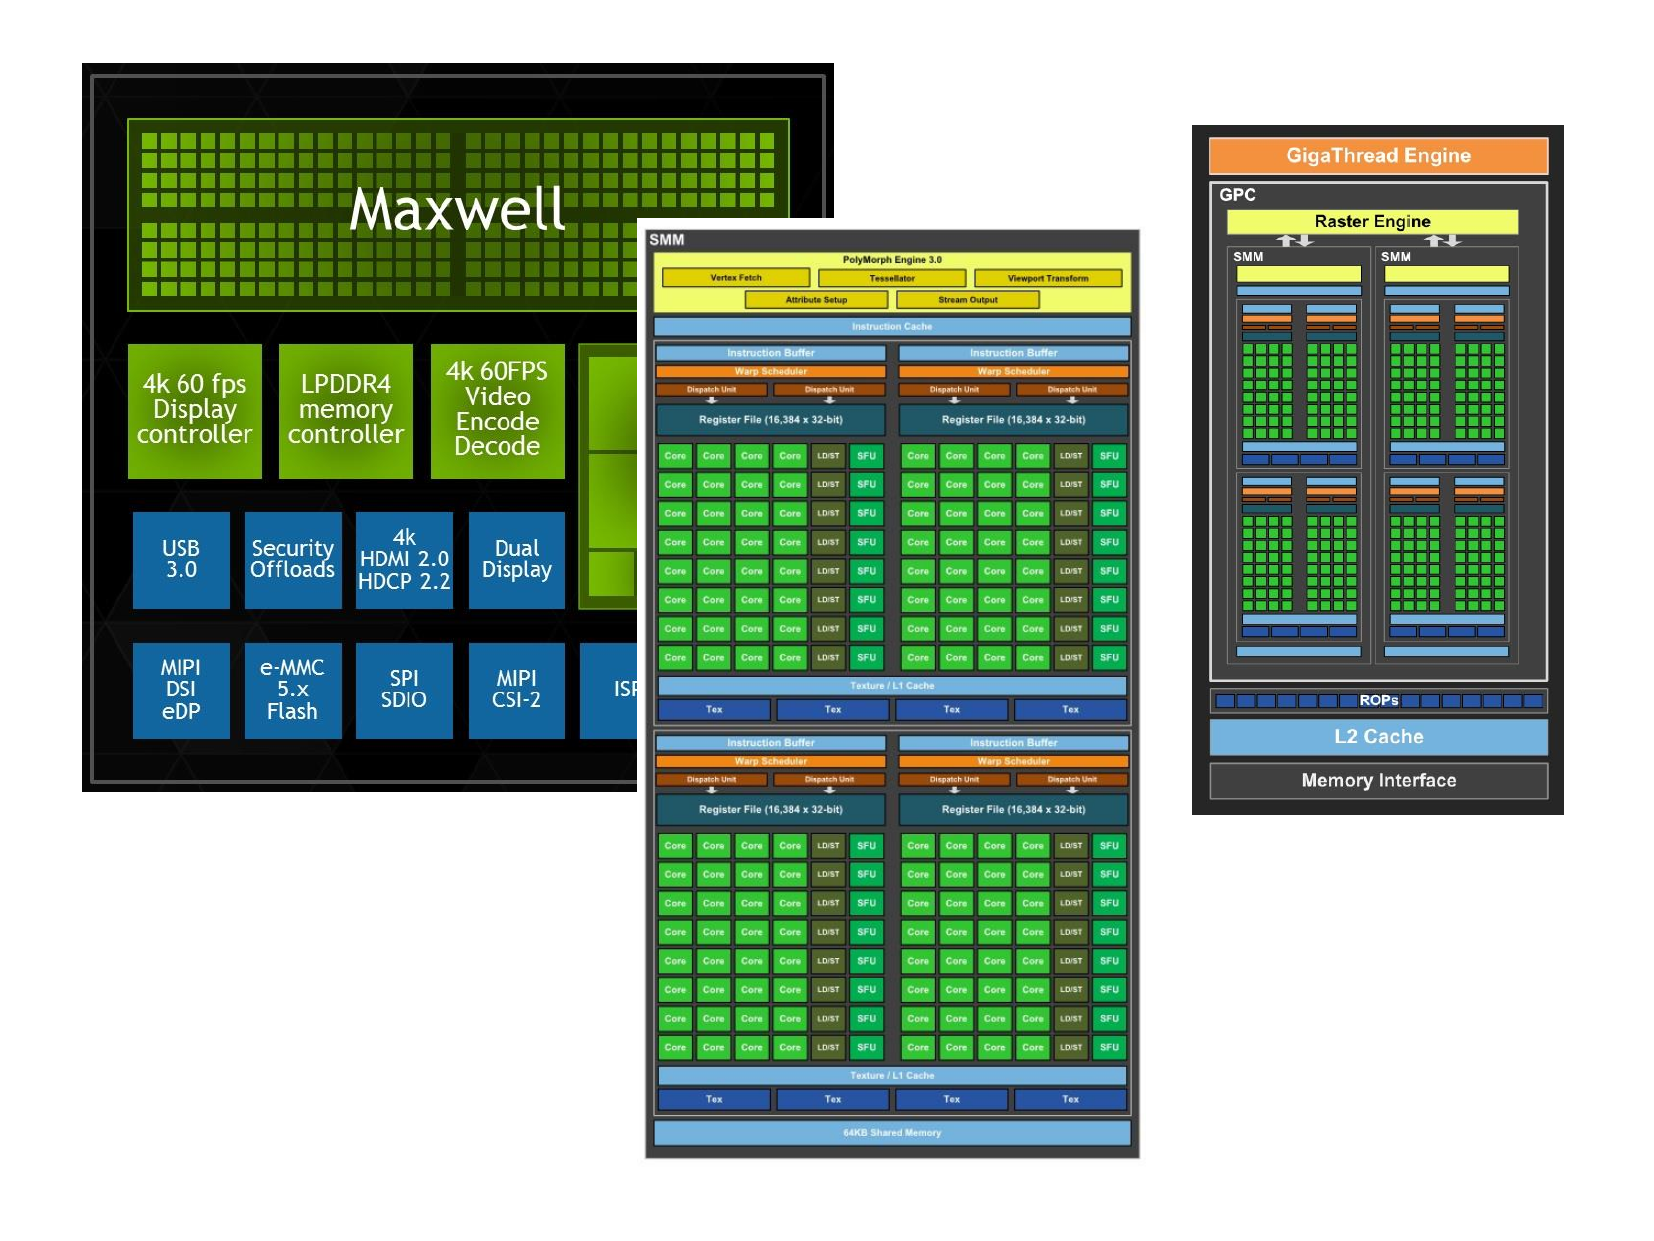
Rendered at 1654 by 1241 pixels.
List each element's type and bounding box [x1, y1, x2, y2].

picture [1192, 125, 1564, 815]
picture [82, 63, 1146, 1170]
